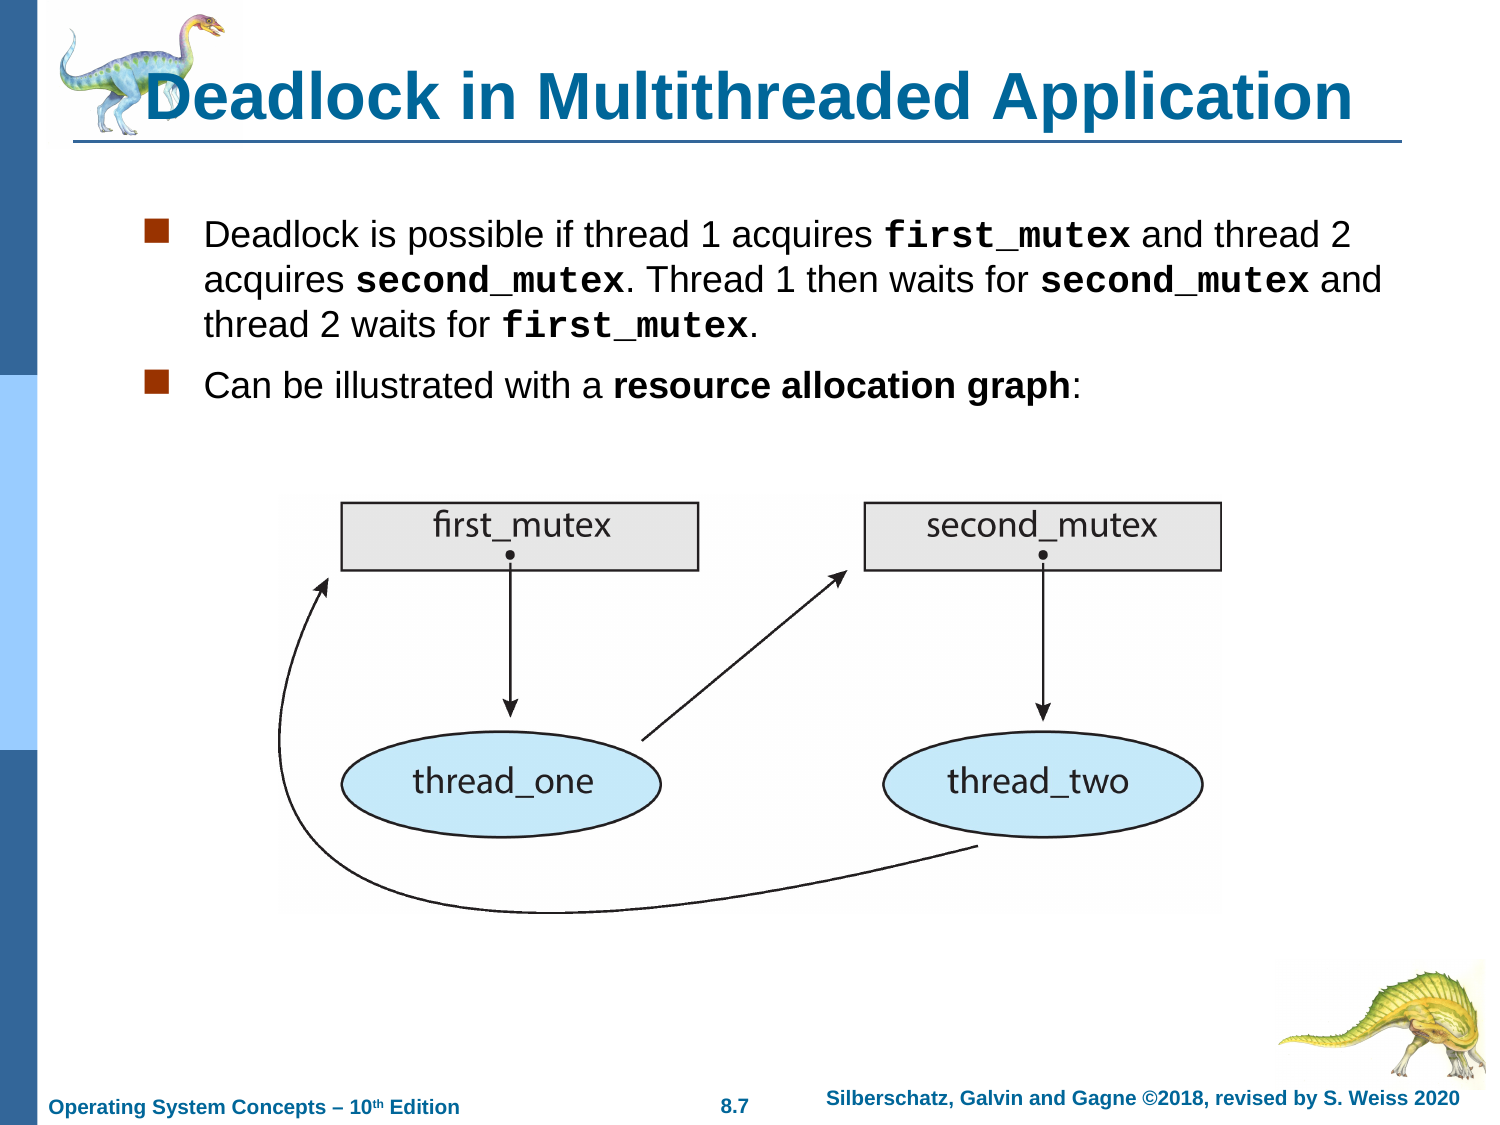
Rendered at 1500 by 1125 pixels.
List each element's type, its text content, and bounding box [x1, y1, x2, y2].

picture [1275, 959, 1486, 1095]
picture [46, 0, 243, 149]
title Deadlock in Multithreaded Application [75, 45, 1426, 141]
picture [278, 494, 1222, 914]
list Deadlock is possible if thread 1 acquires first_mutex and thread 2 acquires second_mutex. Thread 1 then waits for second_mutex and thread 2 waits for first_mutex. Can be illustrated with a resource allocation graph: [132, 202, 1483, 946]
